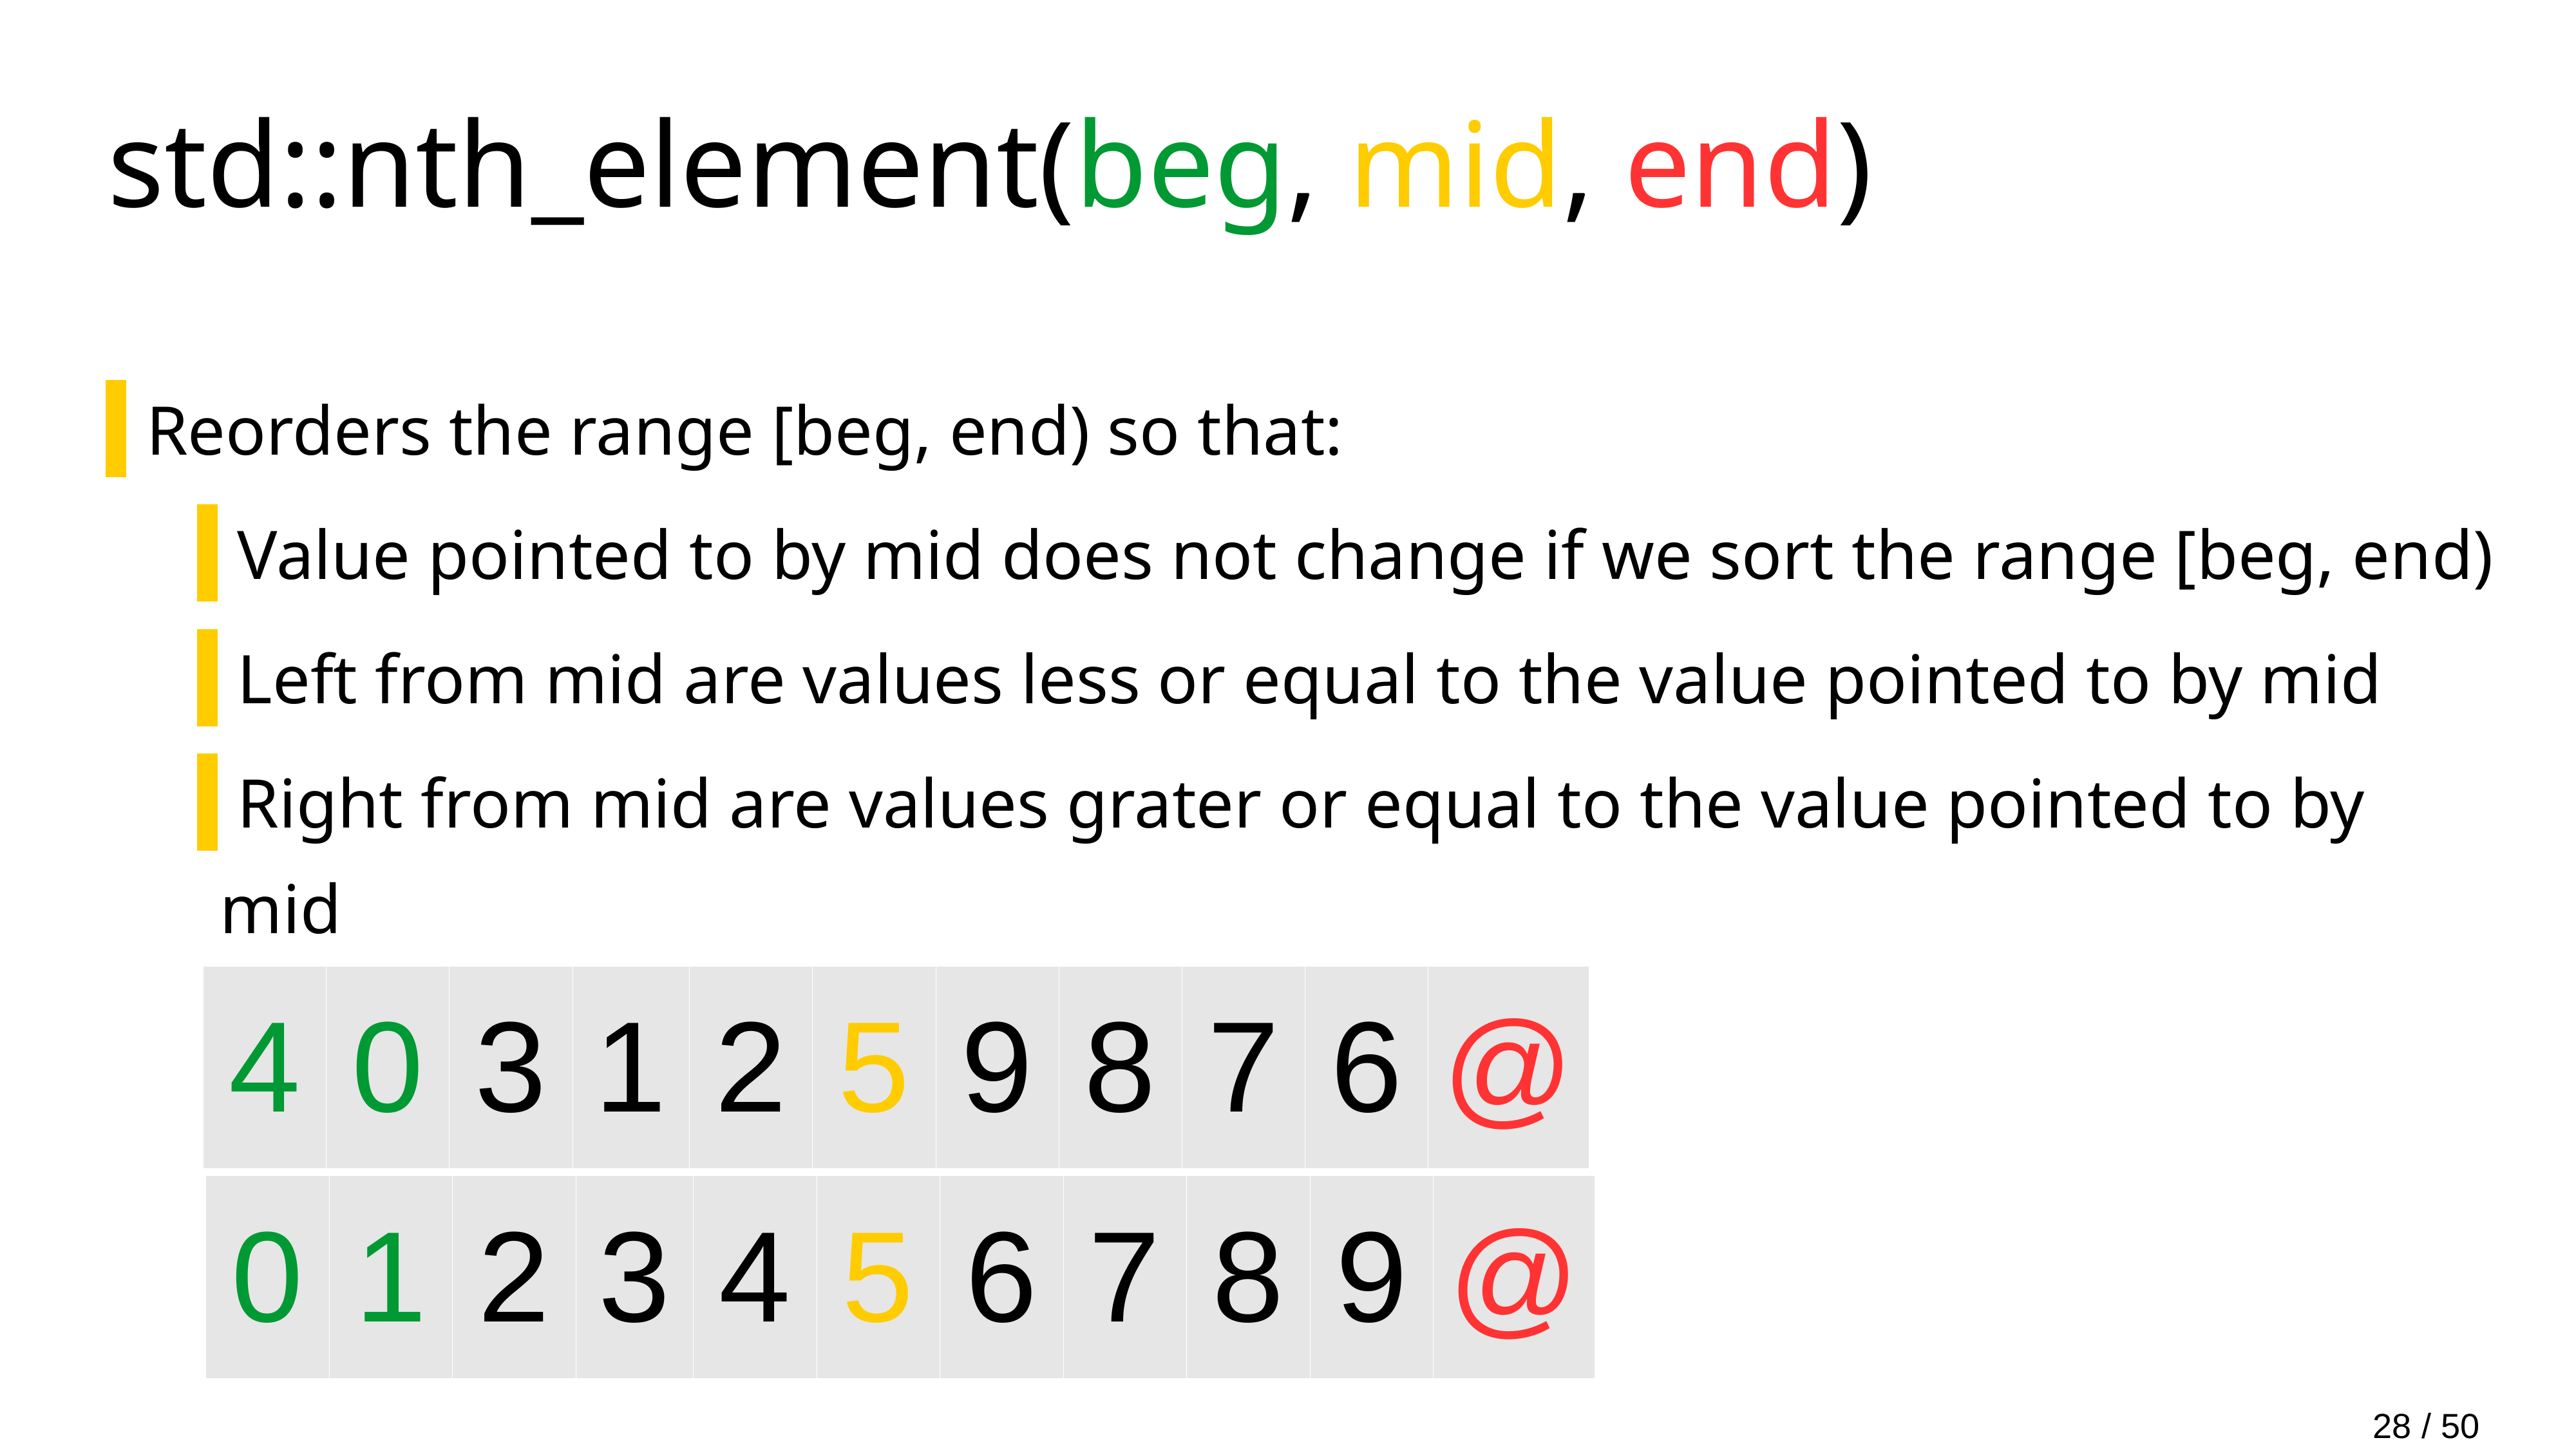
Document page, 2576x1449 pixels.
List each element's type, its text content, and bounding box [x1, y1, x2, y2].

table_header 1 [573, 967, 689, 1168]
table_header 0 [206, 1176, 329, 1378]
table_header @ [1434, 1176, 1595, 1378]
table_header 2 [453, 1176, 576, 1378]
table_header 0 [327, 967, 449, 1168]
text_box <number> / 50 [2363, 1402, 2576, 1449]
table_header 6 [940, 1176, 1063, 1378]
table_header 8 [1187, 1176, 1310, 1378]
table_header 4 [694, 1176, 817, 1378]
table_header 4 [204, 967, 326, 1168]
table_header 1 [330, 1176, 452, 1378]
table_header 3 [576, 1176, 693, 1378]
table_header 3 [450, 967, 573, 1168]
table_header 7 [1182, 967, 1305, 1168]
title std::nth_element(beg, mid, end) [108, 88, 2468, 235]
table_header 2 [690, 967, 812, 1168]
table_header 5 [813, 967, 936, 1168]
table_header 6 [1305, 967, 1428, 1168]
table_header 5 [817, 1176, 940, 1378]
table_header 8 [1059, 967, 1182, 1168]
text_box Reorders the range [beg, end) so that: Value pointed to by mid does not change if we sort the range [beg, end) Left from mid are values less or equal to the value pointed to by mid Right from mid are values grater or equal to the value pointed to by mid [96, 364, 2512, 1419]
table_header 9 [1311, 1176, 1433, 1378]
table_header 9 [936, 967, 1059, 1168]
table_header 7 [1064, 1176, 1186, 1378]
table_header @ [1428, 967, 1589, 1168]
